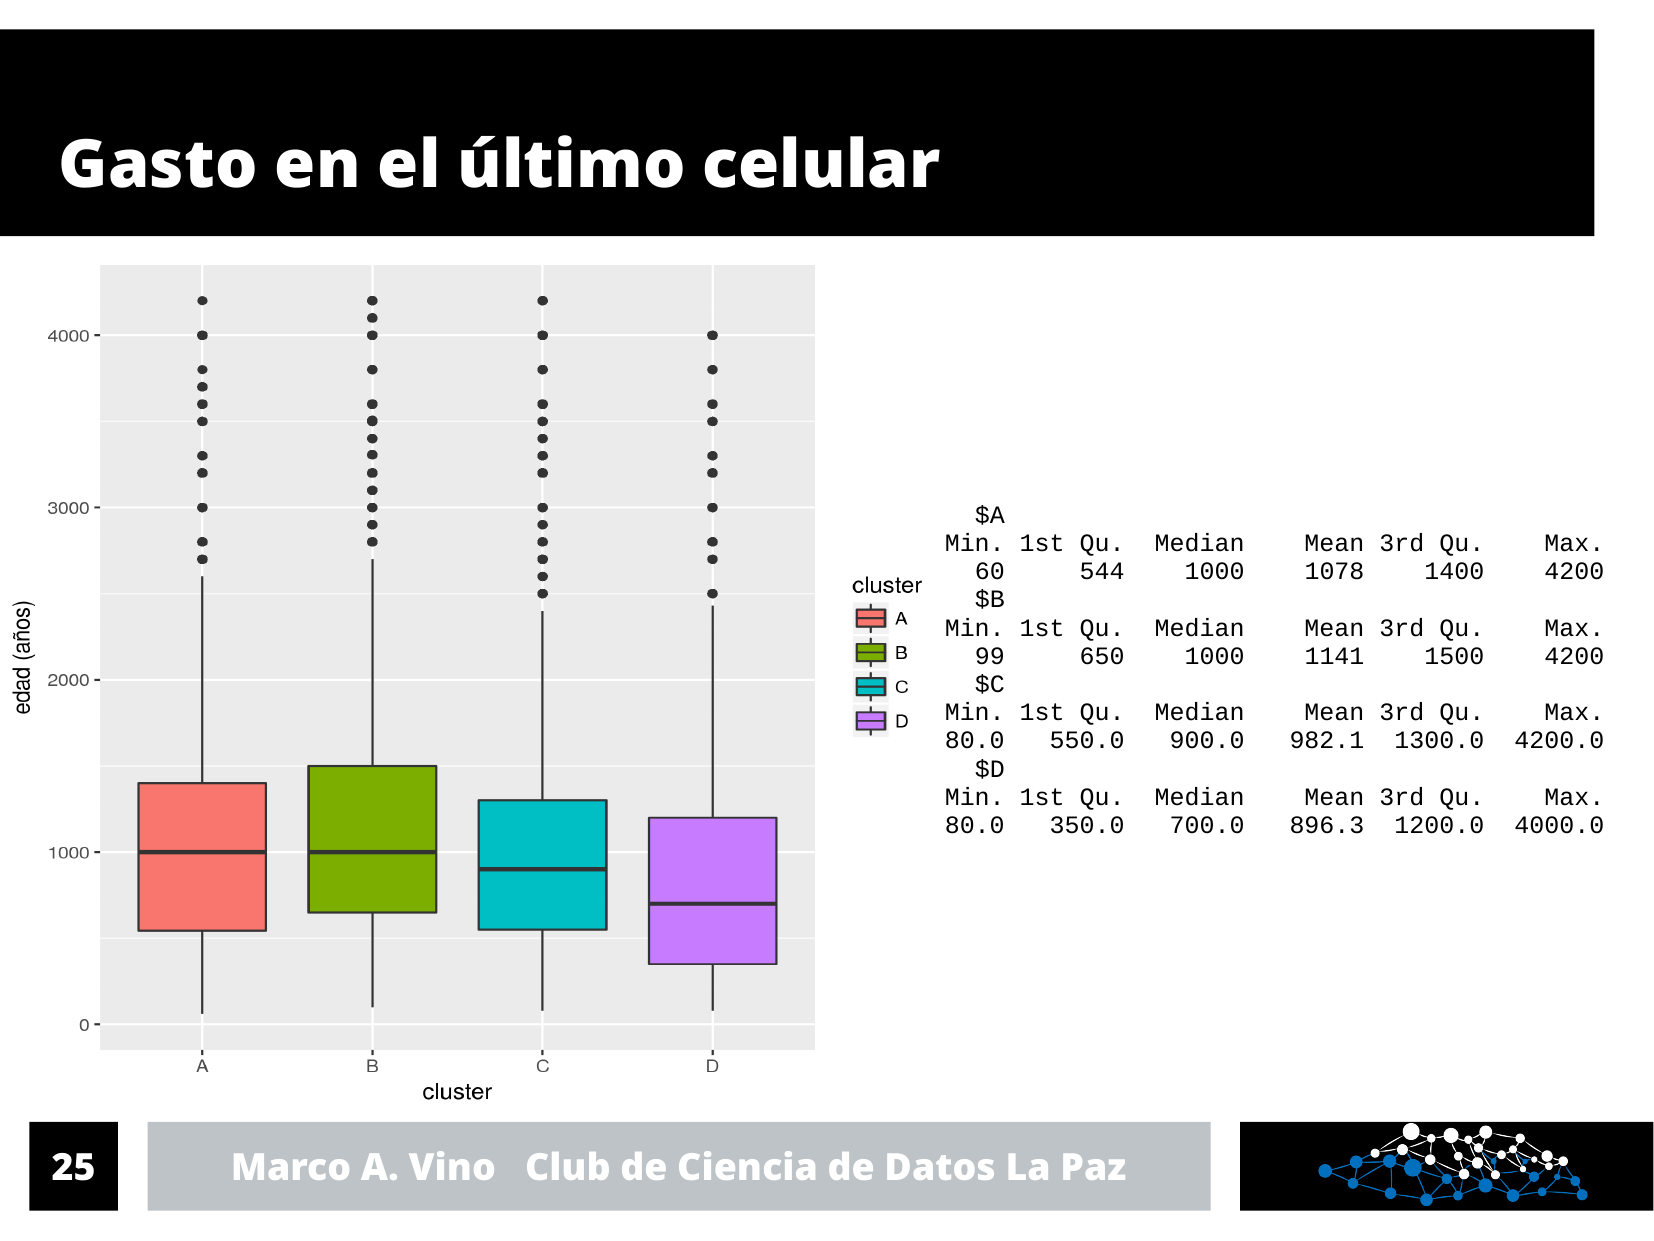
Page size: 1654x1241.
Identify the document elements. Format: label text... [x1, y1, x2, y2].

title Gasto en el último celular [58, 58, 1595, 207]
text_box $A Min. 1st Qu. Median Mean 3rd Qu. Max. 60 544 1000 1078 1400 4200 $B Min. 1st Qu. Median Mean 3rd Qu. Max. 99 650 1000 1141 1500 4200 $C Min. 1st Qu. Median Mean 3rd Qu. Max. 80.0 550.0 900.0 982.1 1300.0 4200.0 $D Min. 1st Qu. Median Mean 3rd Qu. Max. 80.0 350.0 700.0 896.3 1200.0 4000.0 [885, 495, 1654, 856]
picture [0, 254, 946, 1111]
picture [1310, 1107, 1599, 1225]
